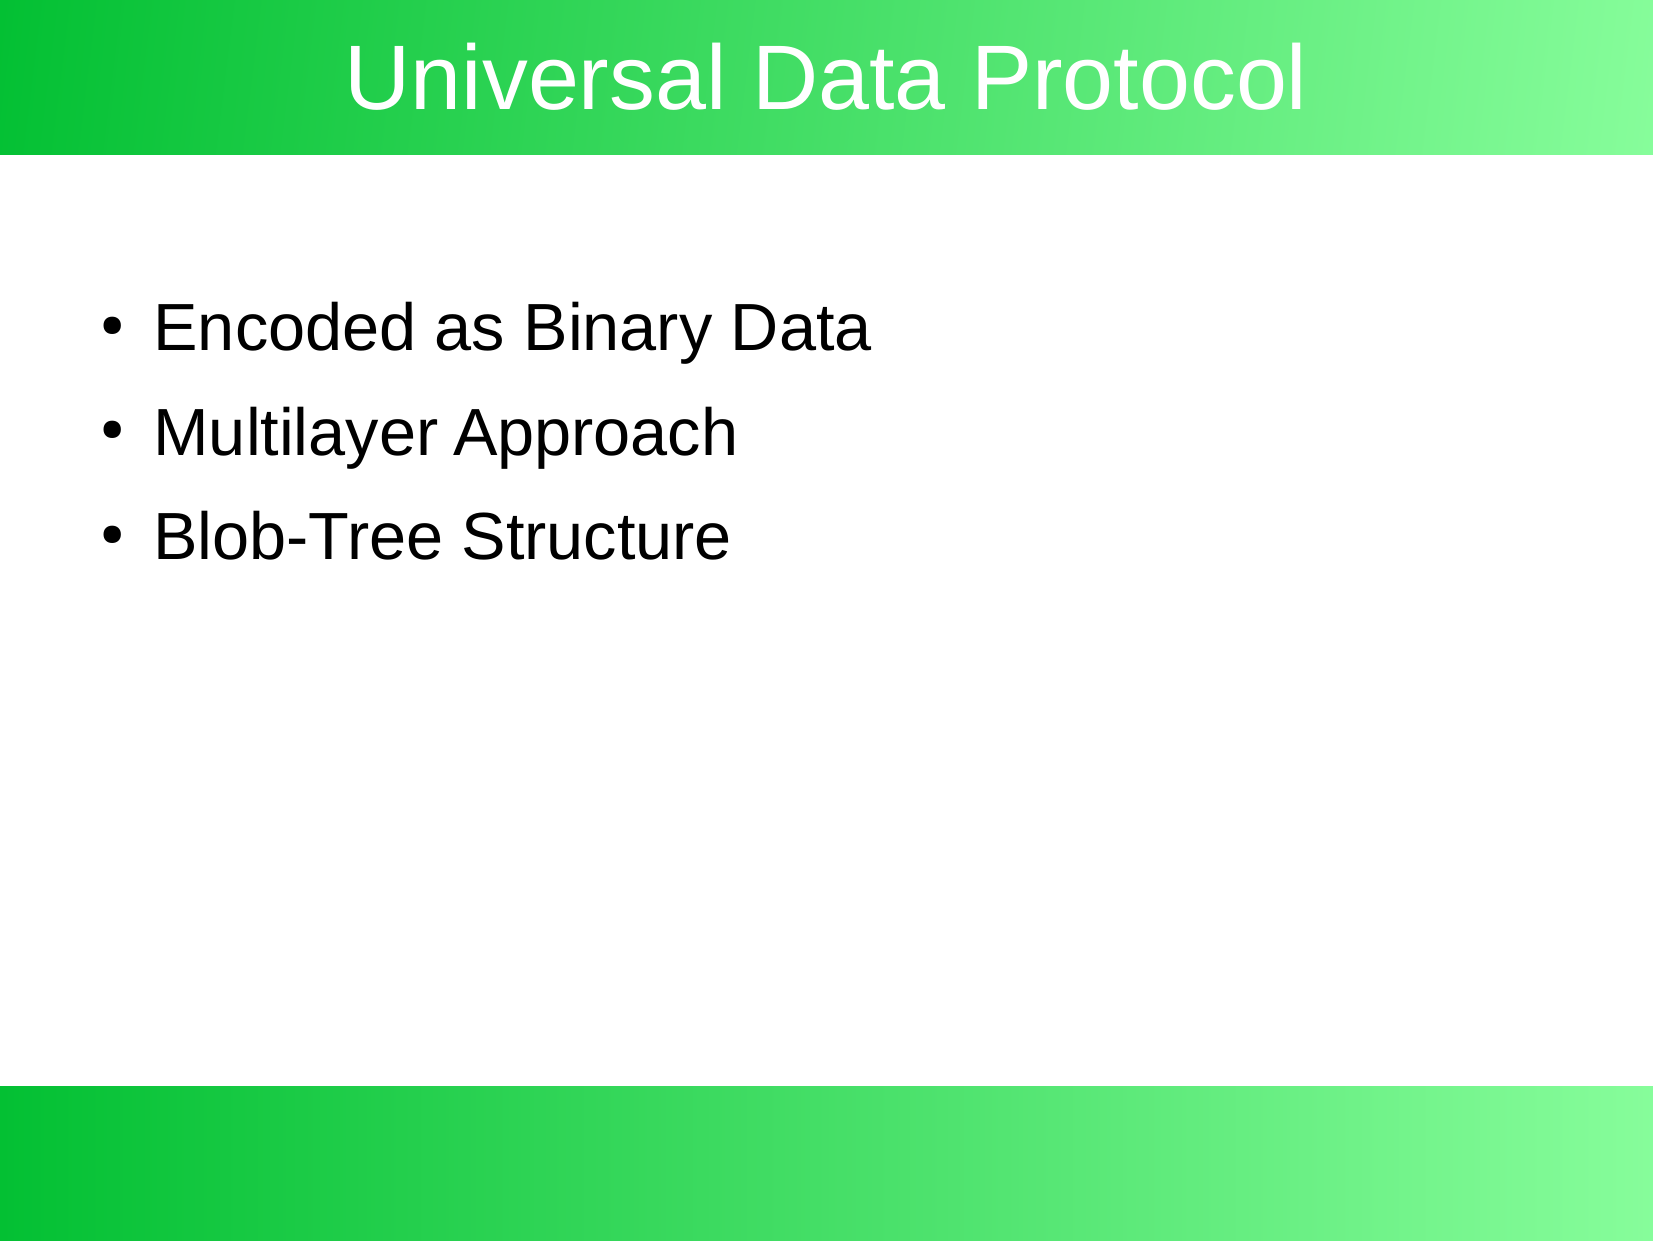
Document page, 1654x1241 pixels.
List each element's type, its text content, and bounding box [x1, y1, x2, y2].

title Universal Data Protocol [82, 25, 1571, 130]
list Encoded as Binary Data Multilayer Approach Blob-Tree Structure [82, 290, 1571, 1010]
